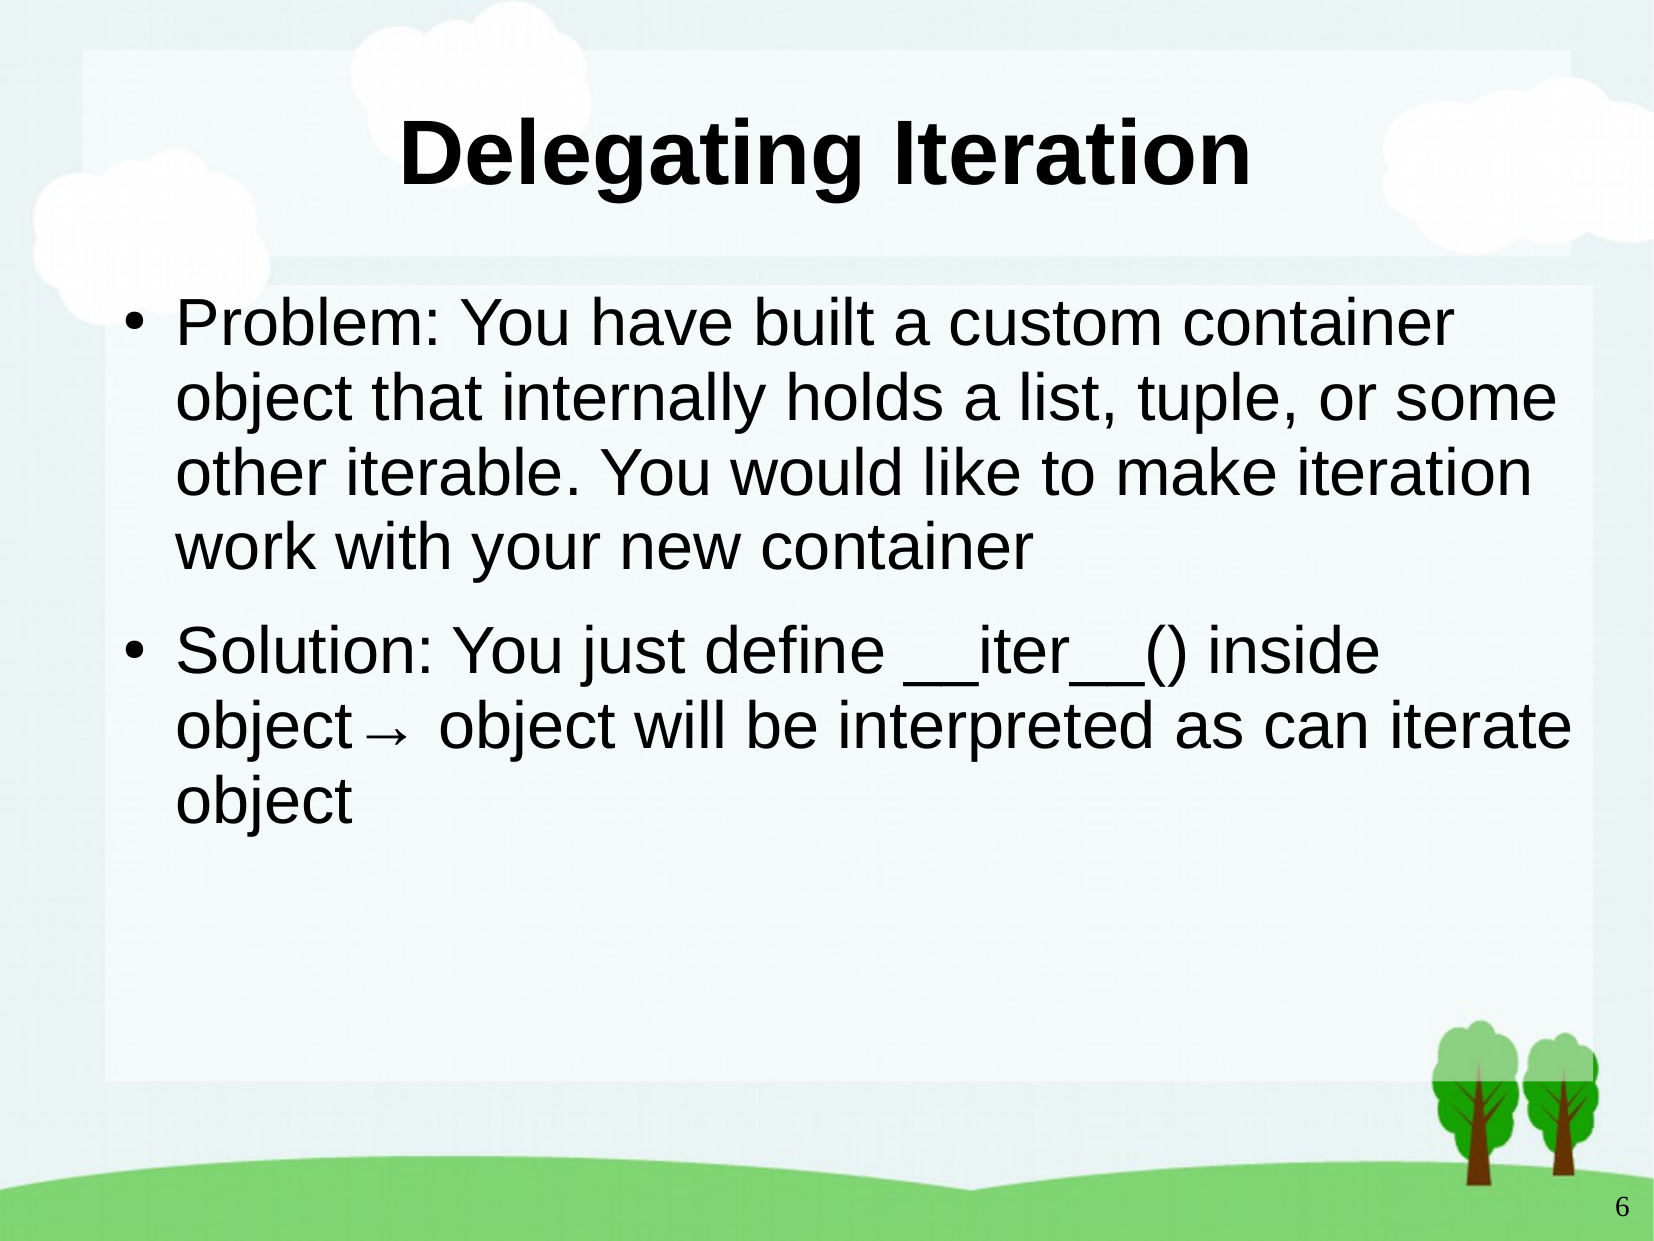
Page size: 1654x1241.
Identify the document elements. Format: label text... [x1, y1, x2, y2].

list Problem: You have built a custom container object that internally holds a list, tuple, or some other iterable. You would like to make iteration work with your new container Solution: You just define __iter__() inside object→ object will be interpreted as can iterate object [105, 285, 1594, 1082]
title Delegating Iteration [82, 49, 1571, 257]
picture [0, 0, 1654, 1241]
